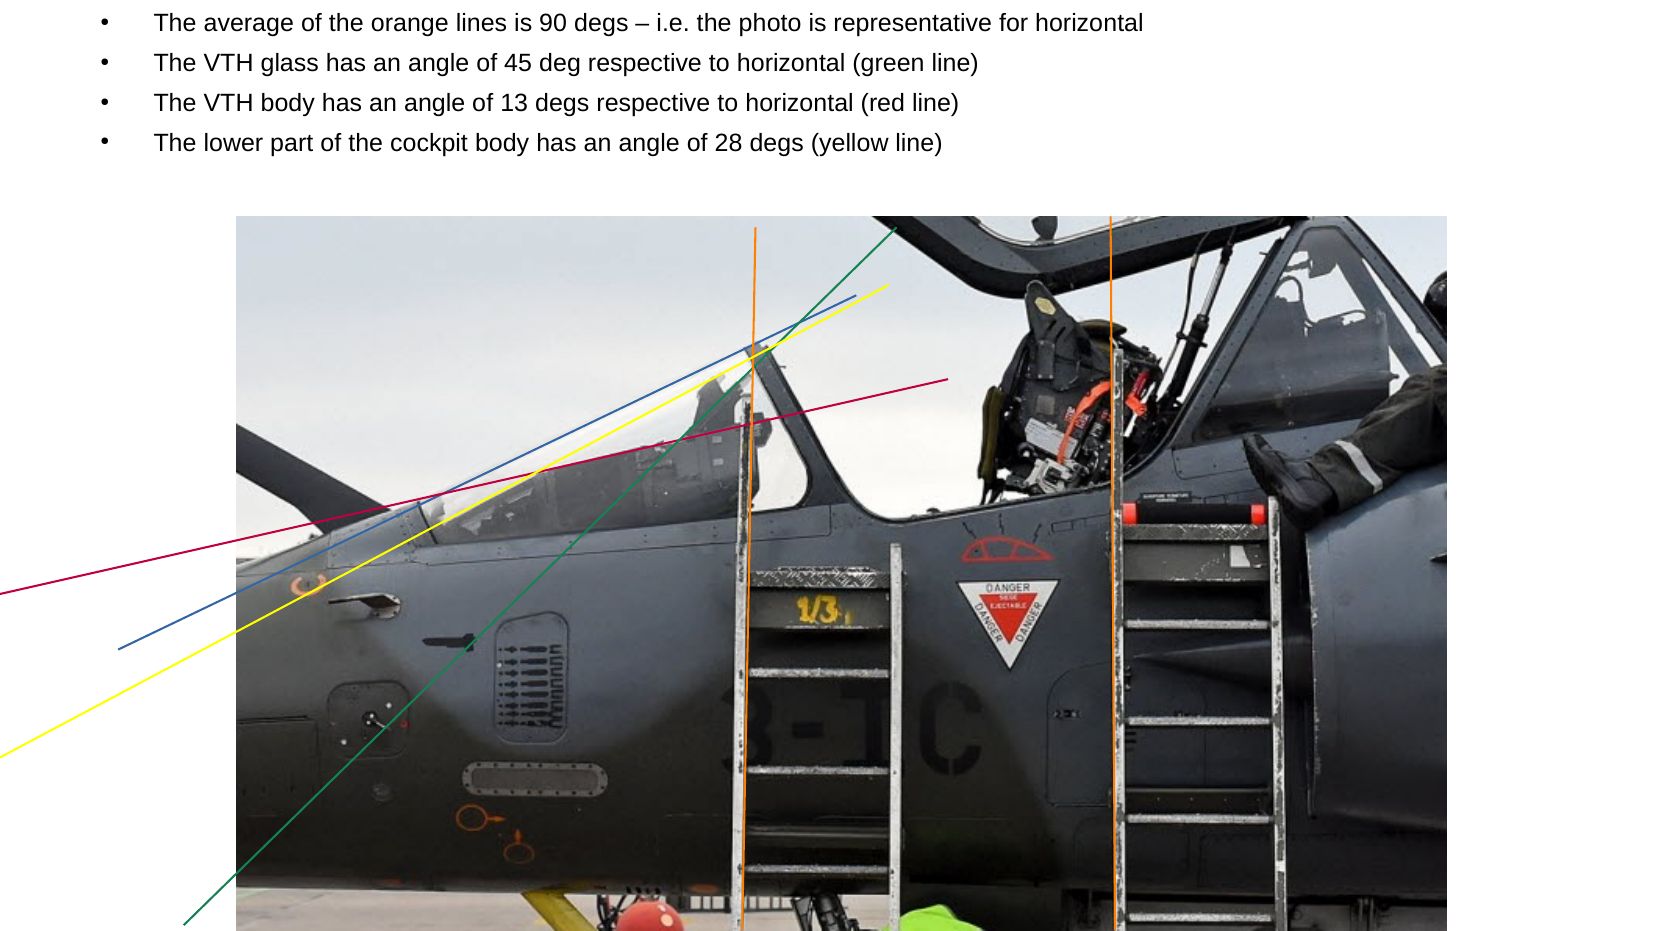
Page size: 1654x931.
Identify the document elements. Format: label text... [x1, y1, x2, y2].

picture [236, 426, 750, 931]
picture [236, 443, 673, 871]
picture [236, 216, 1114, 931]
picture [236, 477, 523, 630]
picture [460, 347, 752, 488]
picture [685, 373, 751, 437]
list The average of the orange lines is 90 degs – i.e. the photo is representative for horizontal The VTH glass has an angle of 45 deg respective to horizontal (green line) The VTH body has an angle of 13 degs respective to horizontal (red line) The lower part of the cockpit body has an angle of 28 degs (yellow line) [82, 8, 1571, 549]
picture [236, 499, 427, 591]
picture [549, 360, 751, 468]
picture [755, 329, 790, 354]
picture [754, 352, 766, 364]
picture [1112, 216, 1447, 931]
